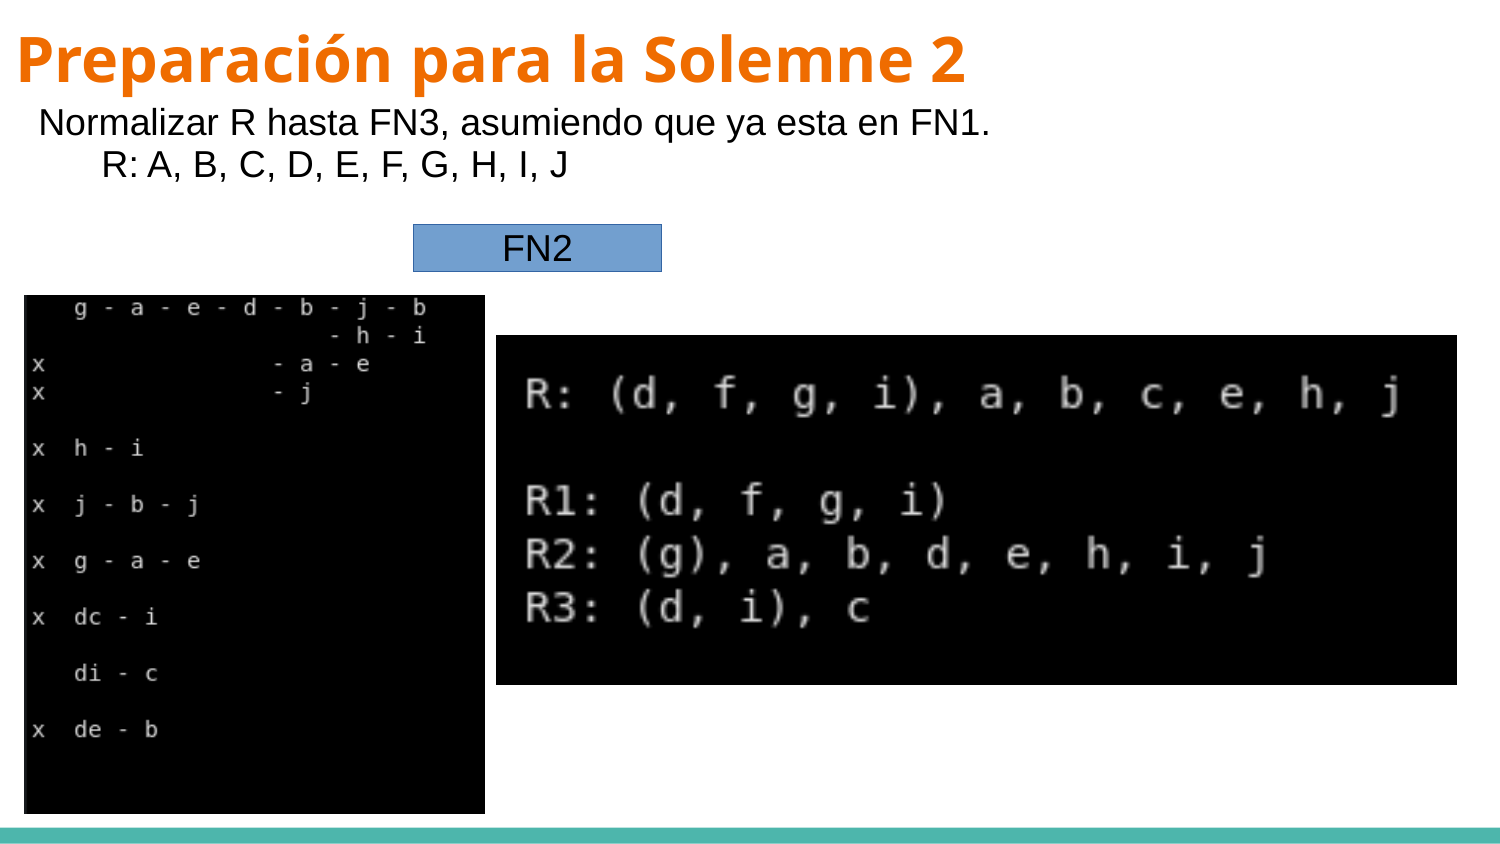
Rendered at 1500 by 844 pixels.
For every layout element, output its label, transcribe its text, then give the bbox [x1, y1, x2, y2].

text_box FN2 [413, 224, 662, 272]
picture [496, 335, 1457, 686]
picture [24, 295, 485, 814]
title Preparación para la Solemne 2 [0, 0, 1398, 116]
text_box Normalizar R hasta FN3, asumiendo que ya esta en FN1. R: A, B, C, D, E, F, G, H, I, J [23, 94, 1394, 844]
